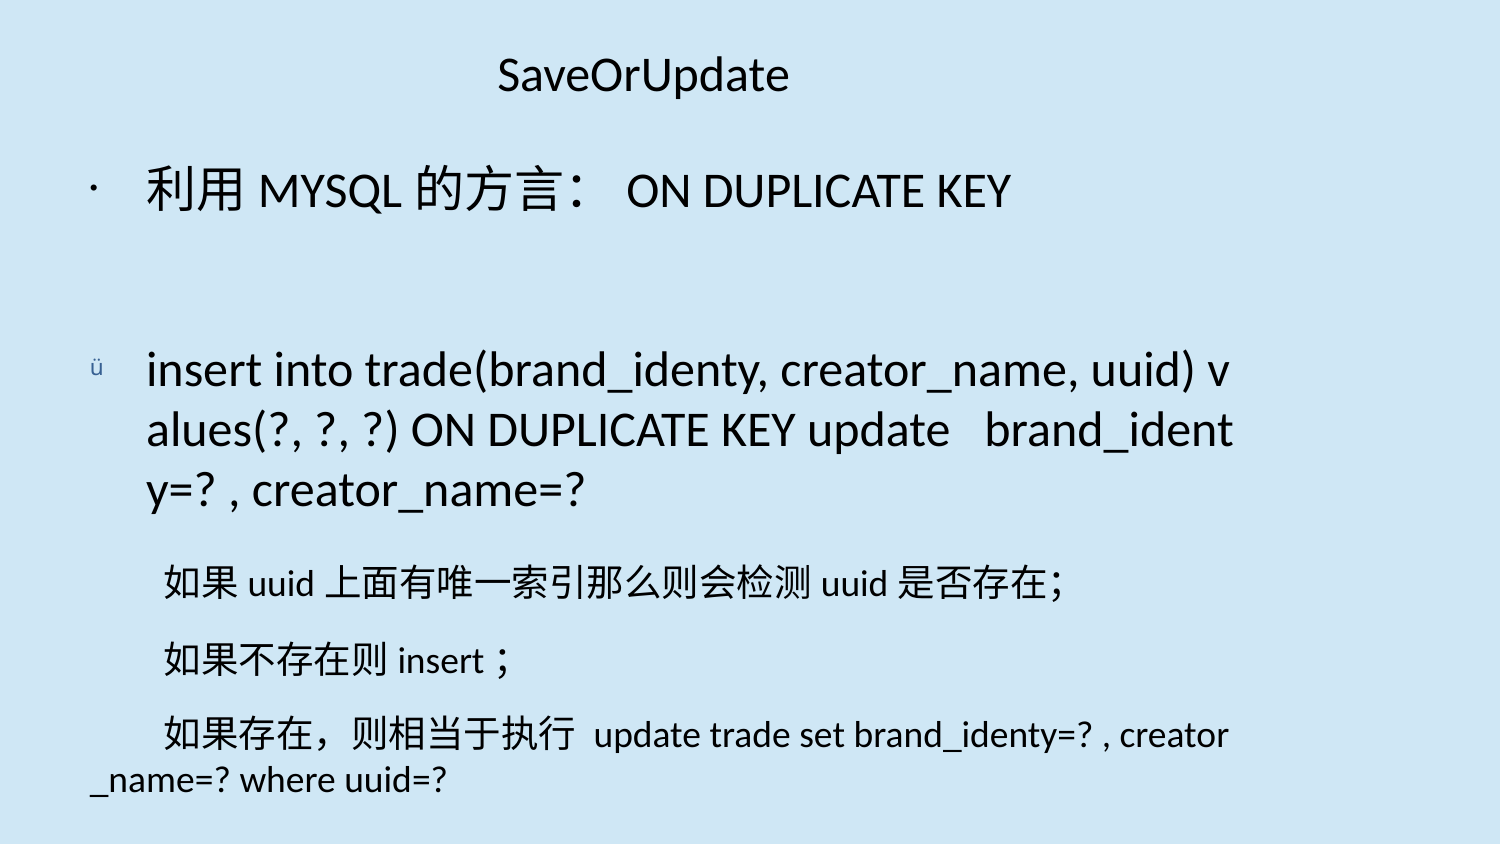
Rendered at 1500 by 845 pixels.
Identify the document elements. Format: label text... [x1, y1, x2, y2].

list 利用MYSQL的方言：ON DUPLICATE KEY insert into trade(brand_identy, creator_name, uuid) values(?, ?, ?) ON DUPLICATE KEY update brand_identy=? , creator_name=? 如果uuid上面有唯一索引那么则会检测uuid是否存在； 如果不存在则insert； 如果存在，则相当于执行 update trade set brand_identy=? , creator_name=? where uuid=? [75, 150, 1258, 730]
title SaveOrUpdate [135, 33, 1152, 103]
